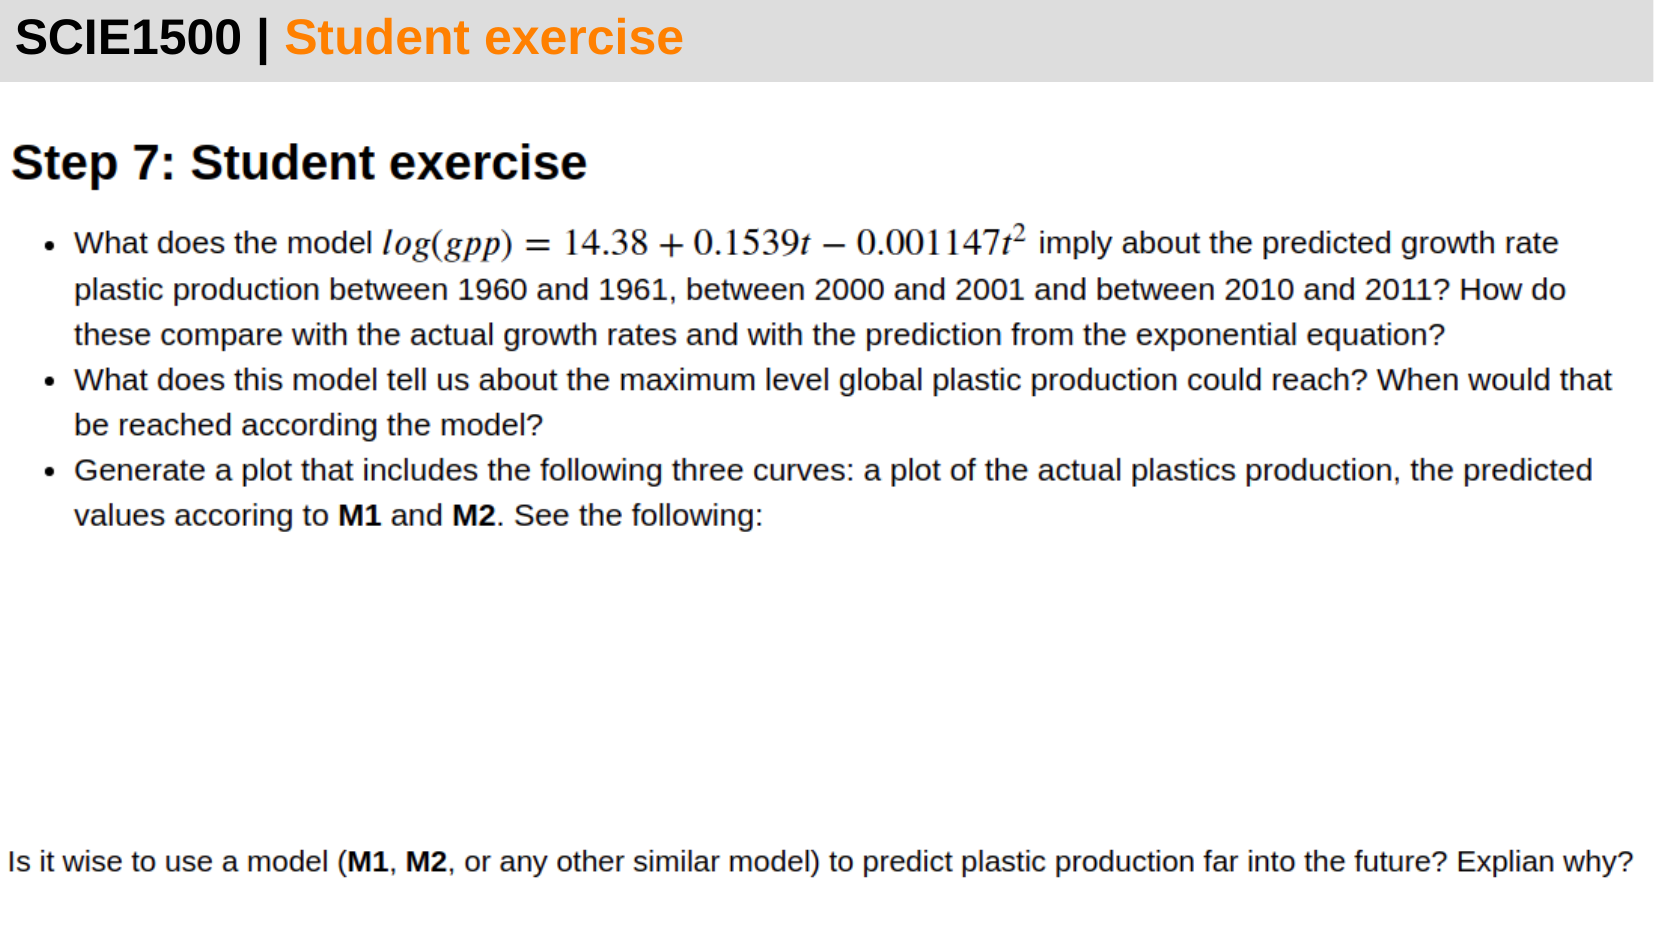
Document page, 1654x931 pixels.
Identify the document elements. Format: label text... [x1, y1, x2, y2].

picture [0, 840, 1654, 886]
picture [0, 118, 1619, 542]
text_box SCIE1500 | Student exercise [0, 2, 969, 83]
text_box [0, 0, 1654, 83]
